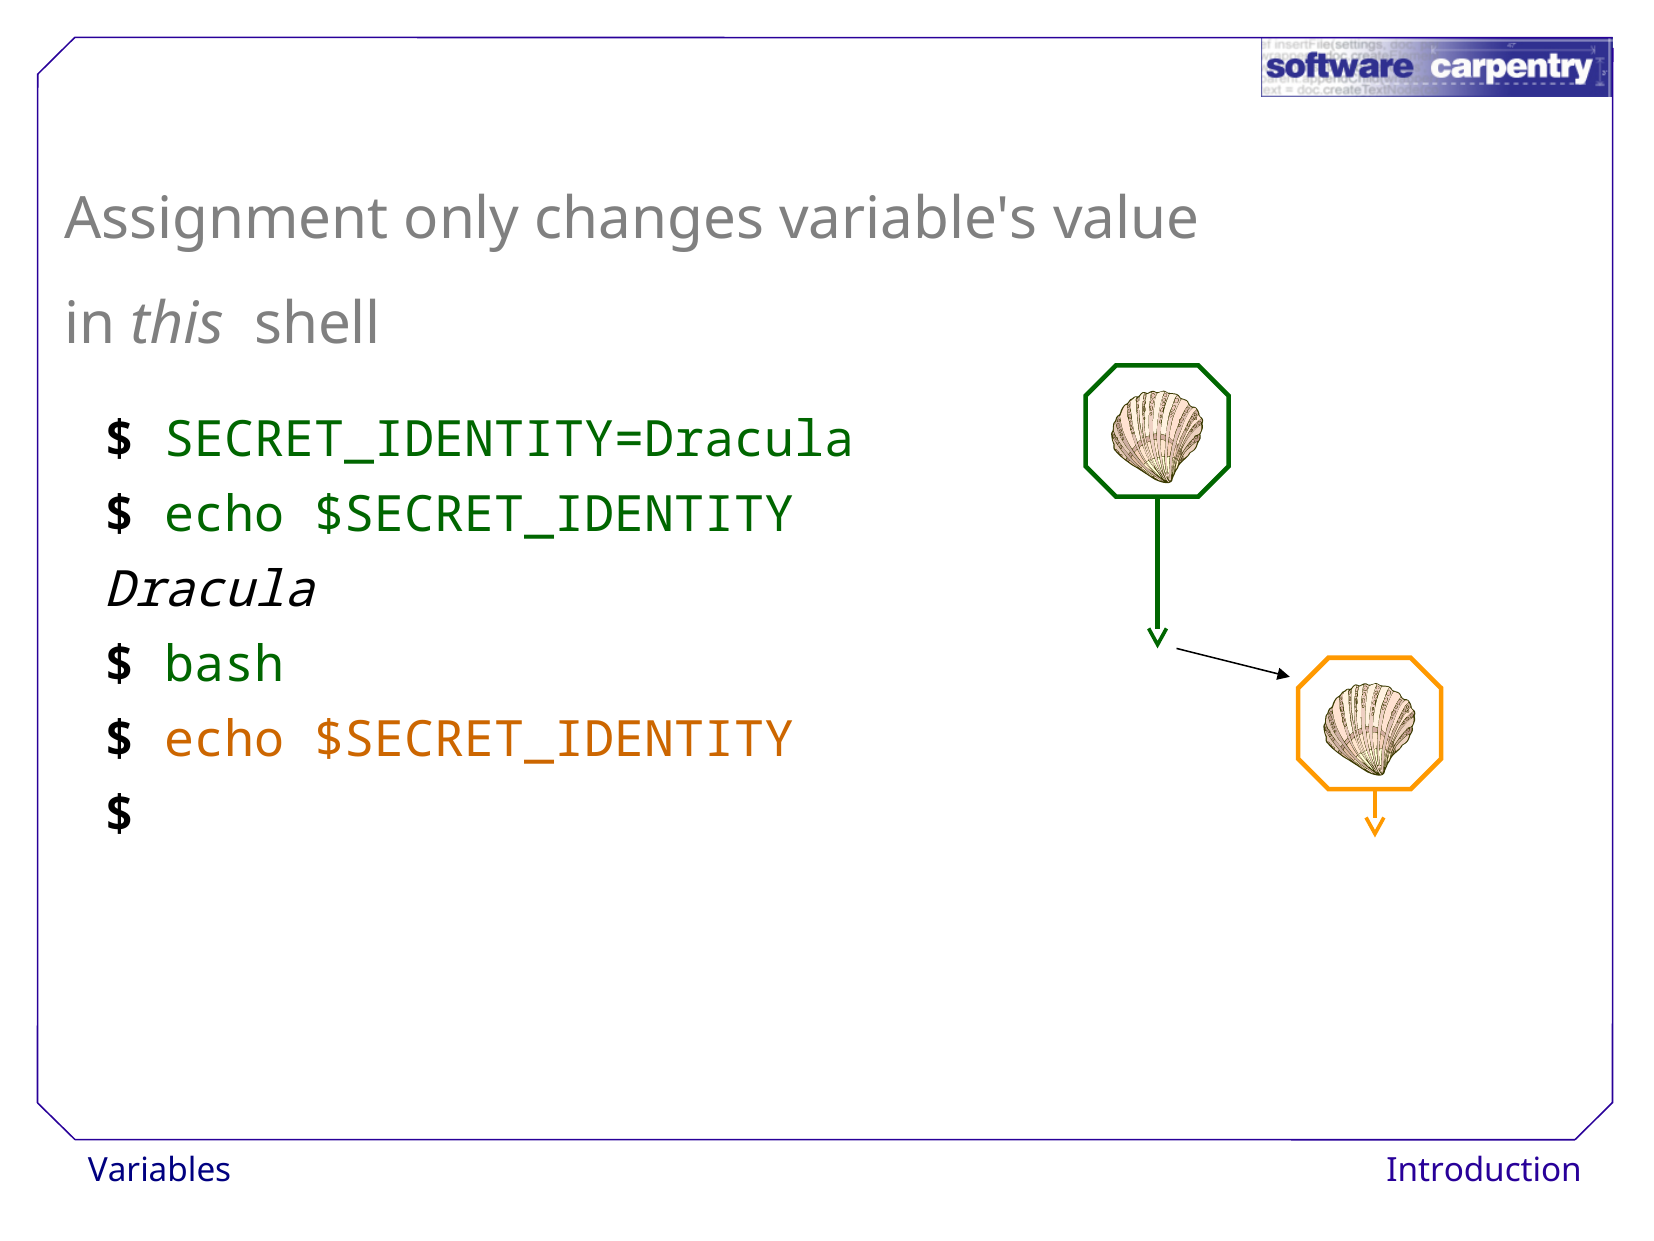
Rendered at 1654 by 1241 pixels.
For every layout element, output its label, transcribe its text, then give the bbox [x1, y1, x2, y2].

text_box $ SECRET_IDENTITY=Dracula $ echo $SECRET_IDENTITY Dracula $ bash $ echo $SECRET_IDENTITY $ [1088, 383, 1226, 494]
picture [1261, 39, 1613, 97]
picture [1322, 681, 1417, 779]
picture [1110, 389, 1205, 486]
text_box Assignment only changes variable's value in this shell [49, 137, 1365, 364]
text_box $ SECRET_IDENTITY=Dracula $ echo $SECRET_IDENTITY Dracula $ bash $ echo $SECRET_IDENTITY $ [89, 383, 1512, 1084]
